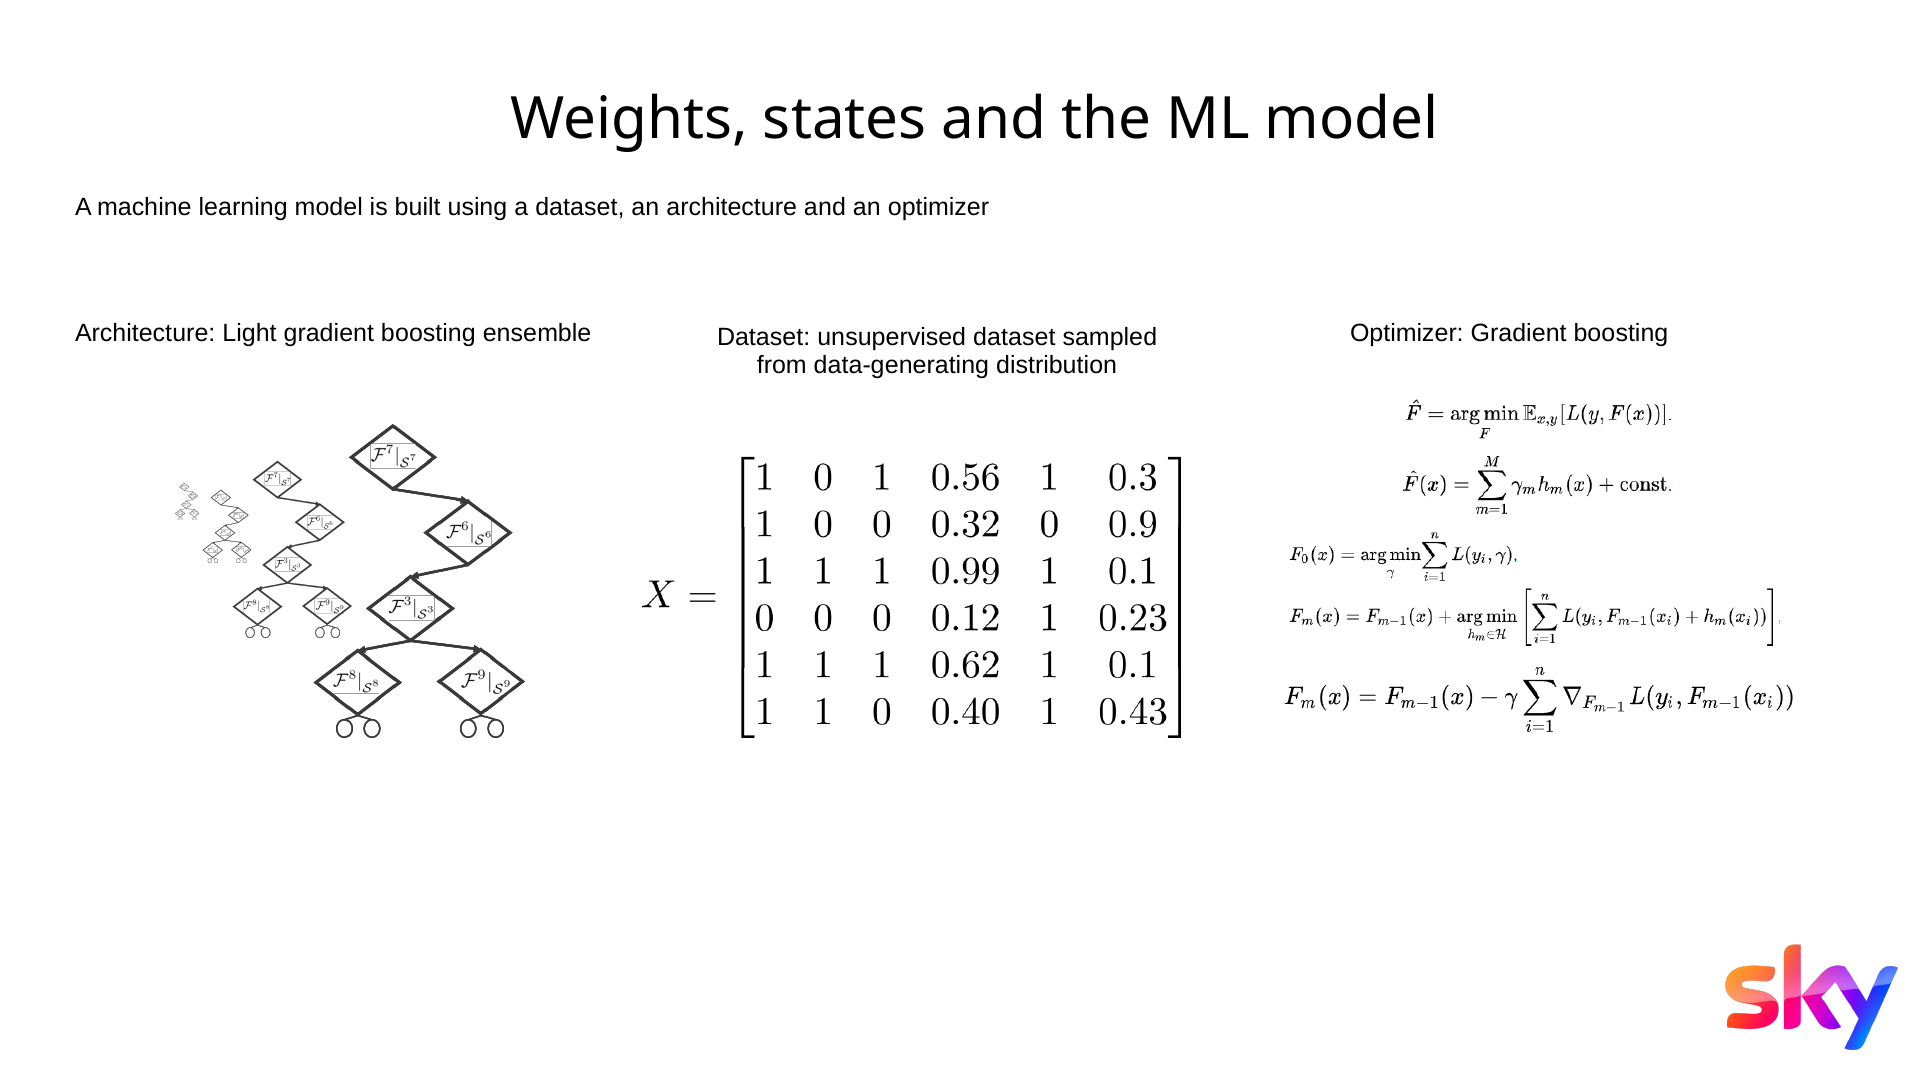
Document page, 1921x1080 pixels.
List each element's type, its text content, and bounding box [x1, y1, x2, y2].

text_box Architecture: Light gradient boosting ensemble [75, 262, 751, 376]
picture [637, 450, 1199, 750]
picture [1725, 944, 1898, 1051]
text_box Dataset: unsupervised dataset sampled from data-generating distribution [712, 280, 1163, 394]
picture [173, 412, 526, 738]
title Weights, states and the ML model [112, 38, 1837, 151]
subtitle A machine learning model is built using a dataset, an architecture and an optimizer [75, 150, 1876, 263]
text_box Optimizer: Gradient boosting [1350, 262, 1913, 376]
picture [1275, 389, 1801, 745]
